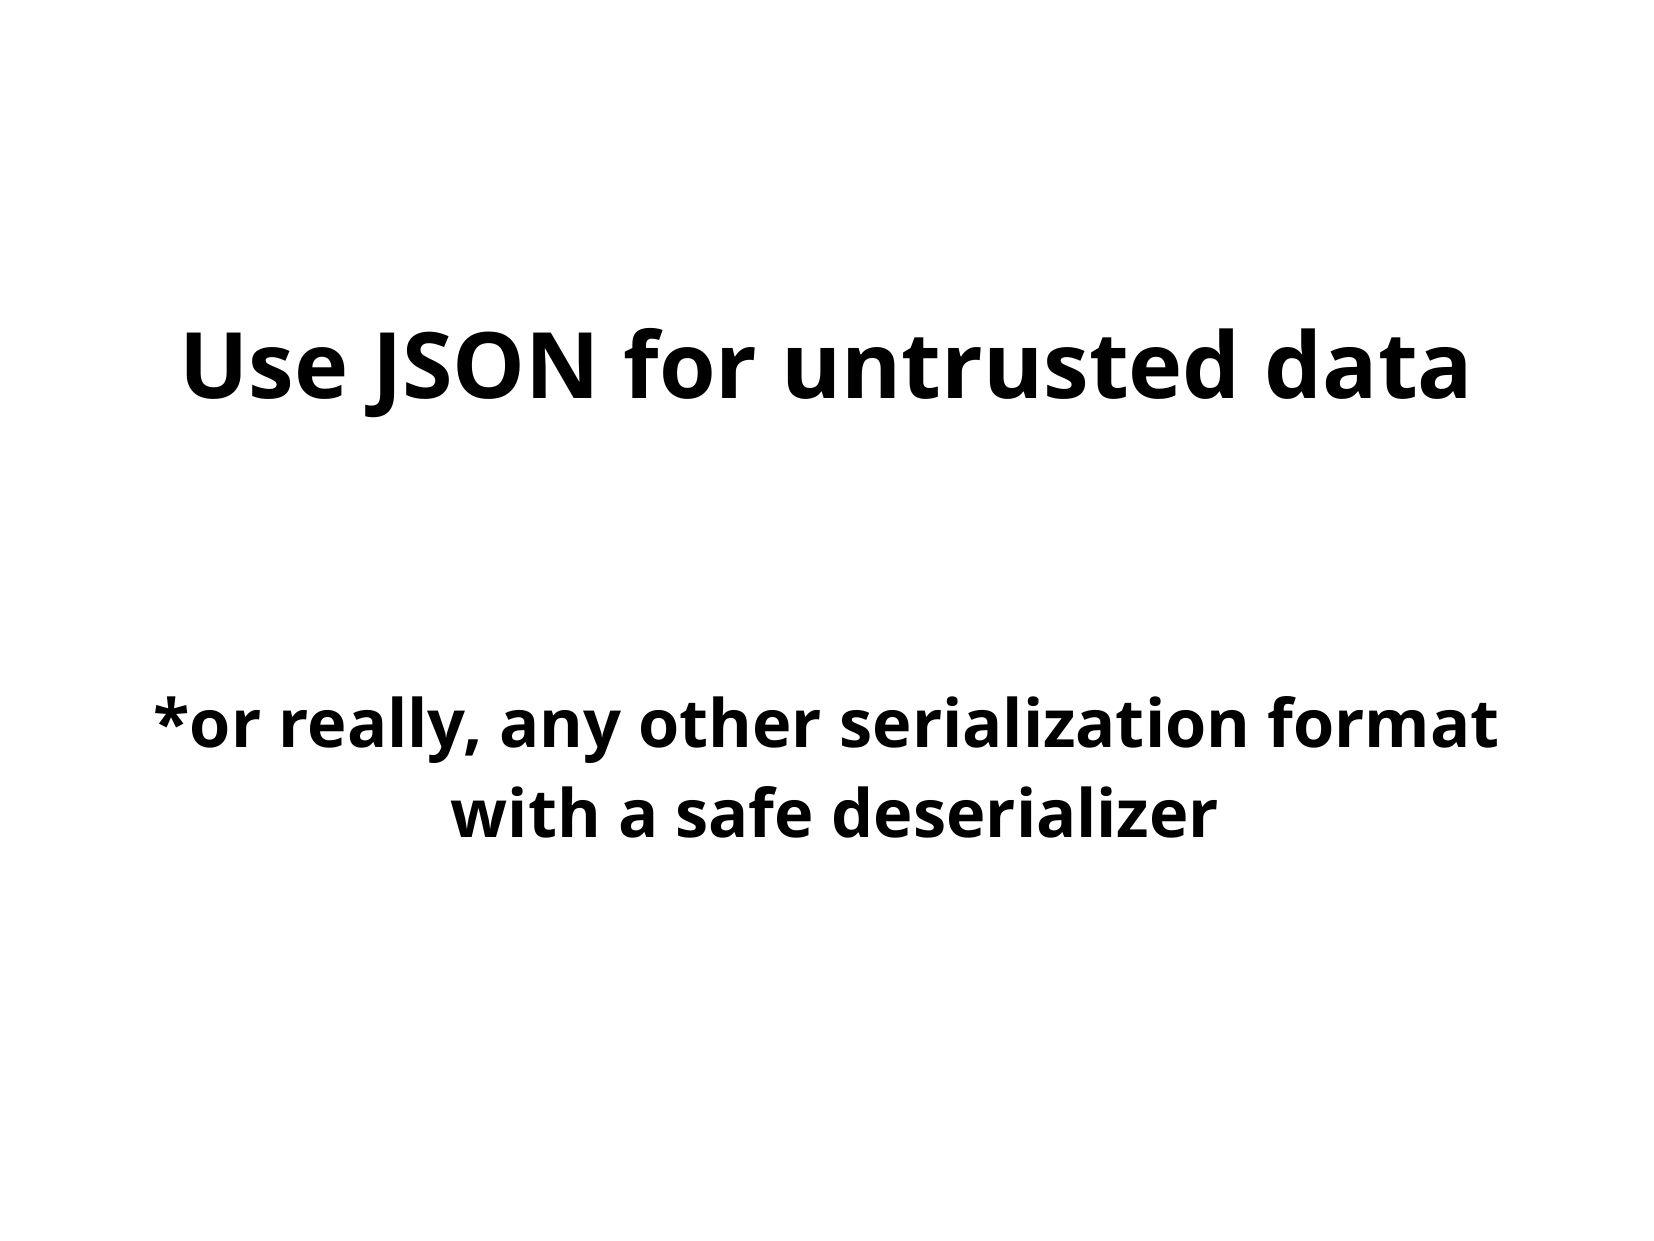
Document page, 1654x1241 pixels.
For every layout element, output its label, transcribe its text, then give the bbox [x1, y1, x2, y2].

subtitle Use JSON for untrusted data *or really, any other serialization format with a safe deserializer [82, 49, 1571, 1109]
